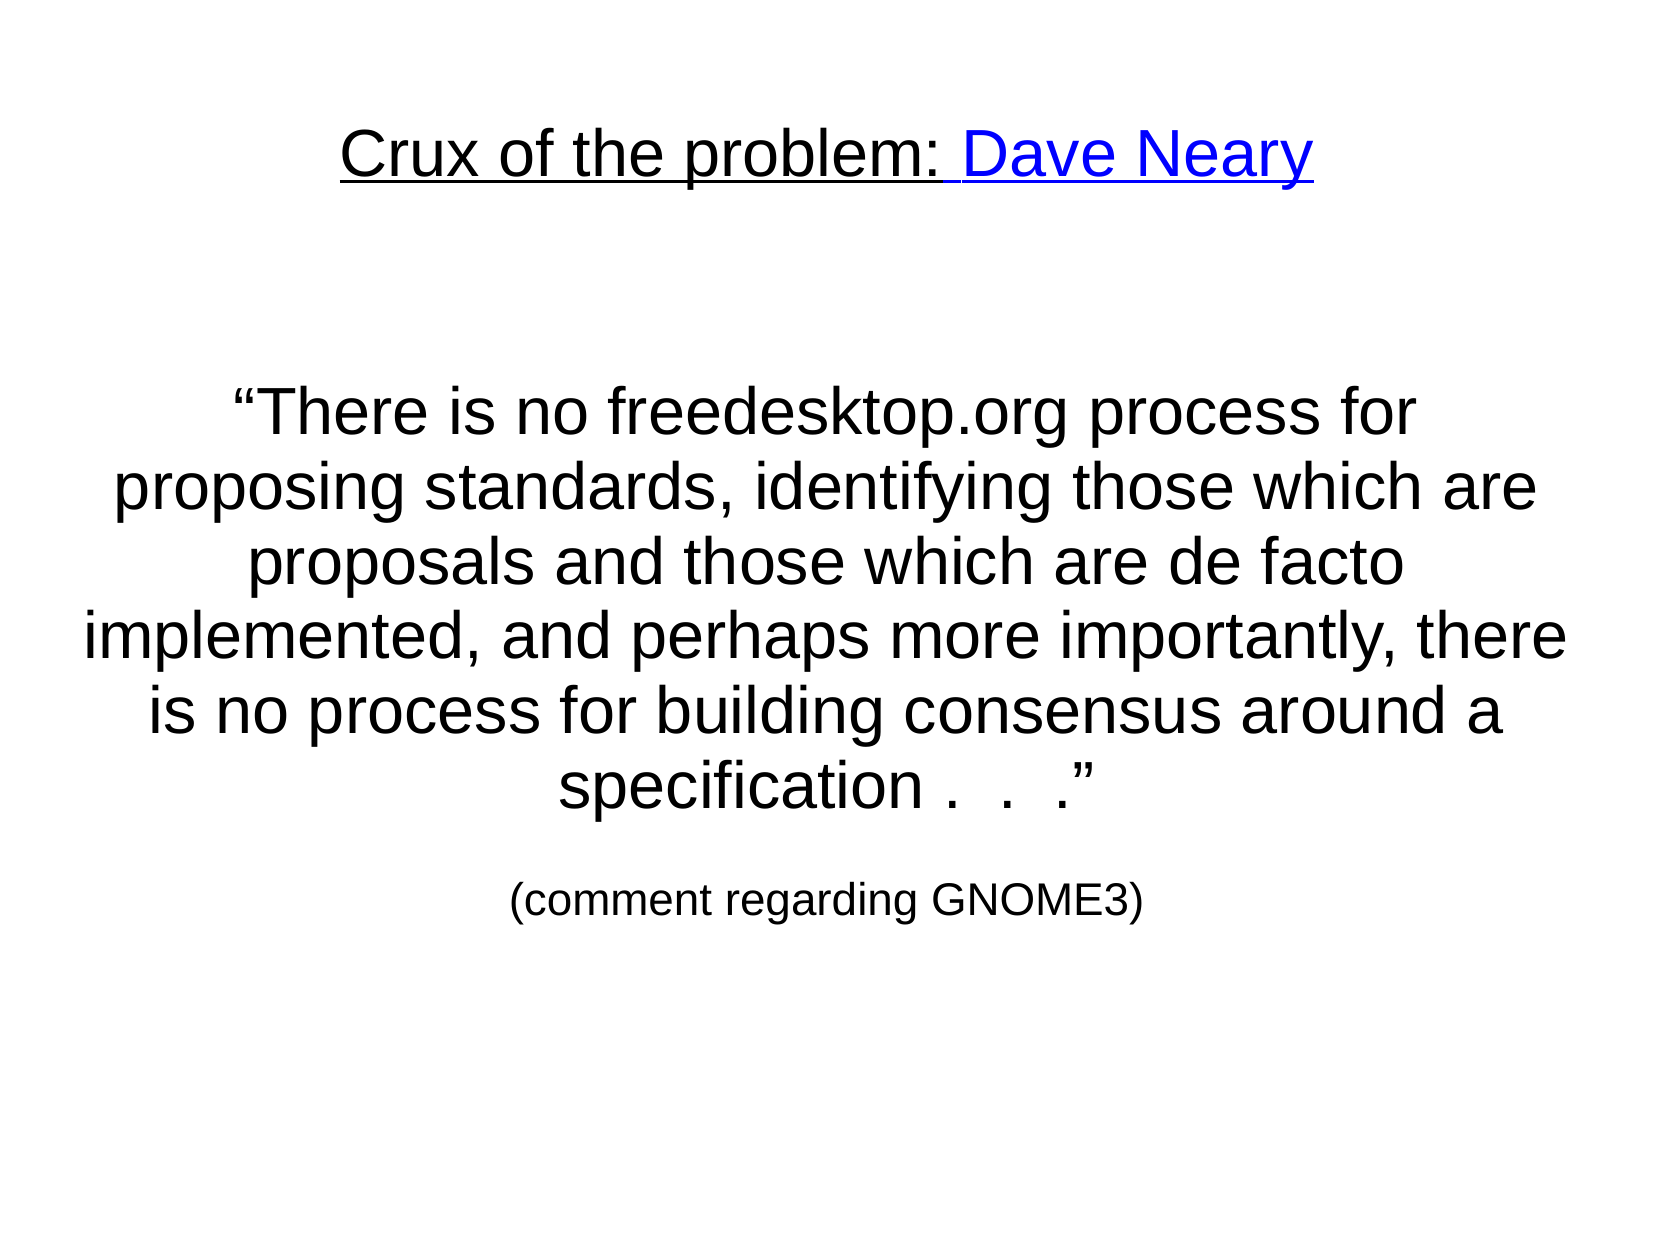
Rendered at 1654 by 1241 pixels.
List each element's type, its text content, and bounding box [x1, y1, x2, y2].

title Crux of the problem: Dave Neary [82, 49, 1571, 257]
subtitle “There is no freedesktop.org process for proposing standards, identifying those which are proposals and those which are de facto implemented, and perhaps more importantly, there is no process for building consensus around a specification . . .” (comment regarding GNOME3) [82, 290, 1571, 1010]
